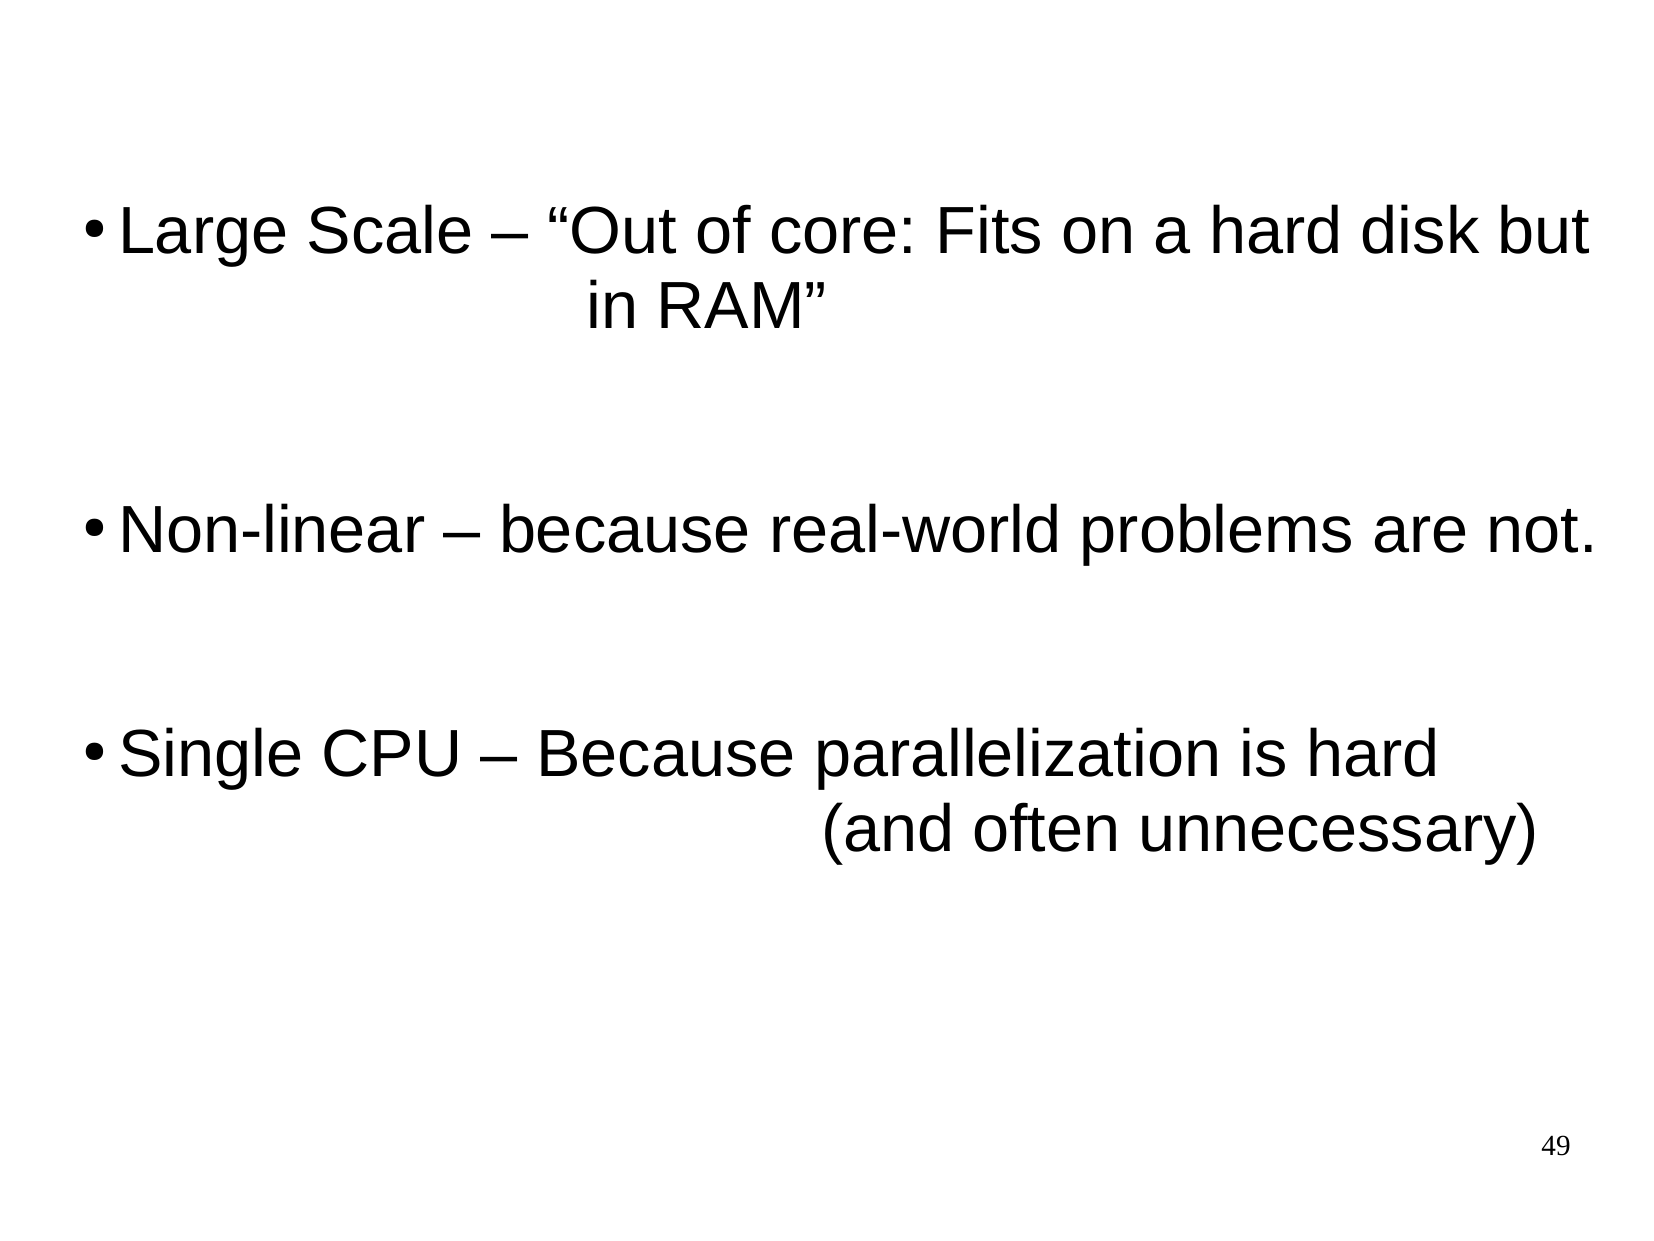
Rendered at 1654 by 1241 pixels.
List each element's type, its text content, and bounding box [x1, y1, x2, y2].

subtitle Large Scale – “Out of core: Fits on a hard disk but in RAM” Non-linear – because real-world problems are not. Single CPU – Because parallelization is hard (and often unnecessary) [82, 49, 1606, 1010]
